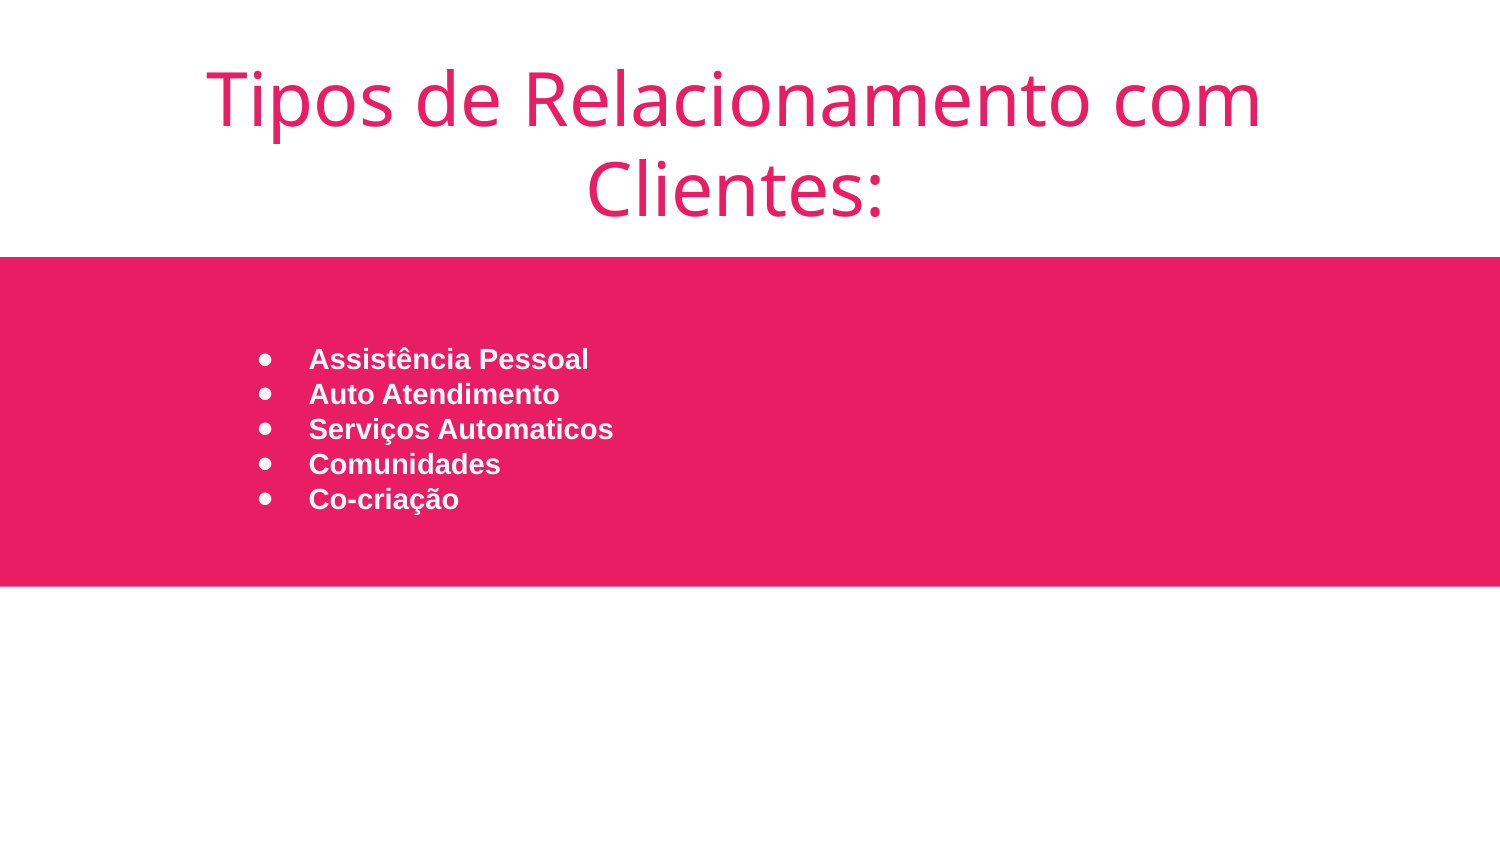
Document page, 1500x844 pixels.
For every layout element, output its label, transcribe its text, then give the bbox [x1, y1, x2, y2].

text_box Assistência Pessoal Auto Atendimento Serviços Automaticos Comunidades Co-criação [218, 325, 1253, 446]
title Tipos de Relacionamento com Clientes: [56, 17, 1415, 267]
